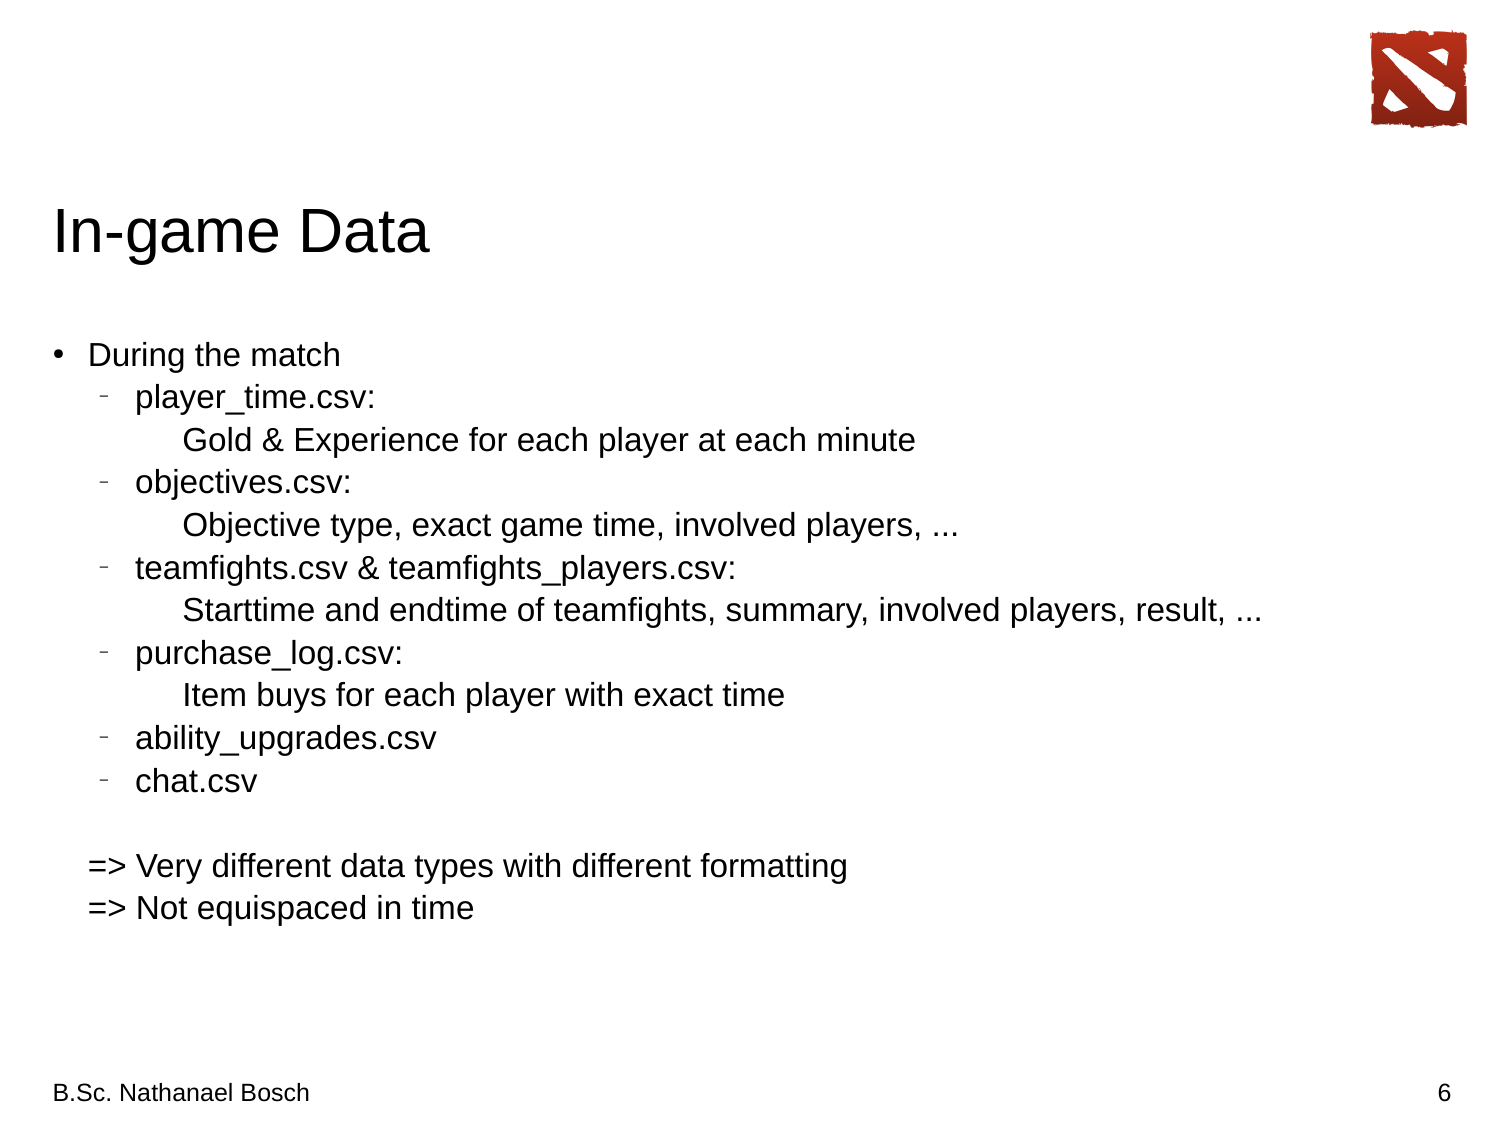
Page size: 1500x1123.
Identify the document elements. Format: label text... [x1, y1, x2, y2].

list During the match player_time.csv: Gold & Experience for each player at each minute objectives.csv: Objective type, exact game time, involved players, ... teamfights.csv & teamfights_players.csv: Starttime and endtime of teamfights, summary, involved players, result, ... purchase_log.csv: Item buys for each player with exact time ability_upgrades.csv chat.csv => Very different data types with different formatting => Not equispaced in time [52, 330, 1453, 1105]
picture [1370, 30, 1467, 128]
title In-game Data [52, 195, 1453, 266]
